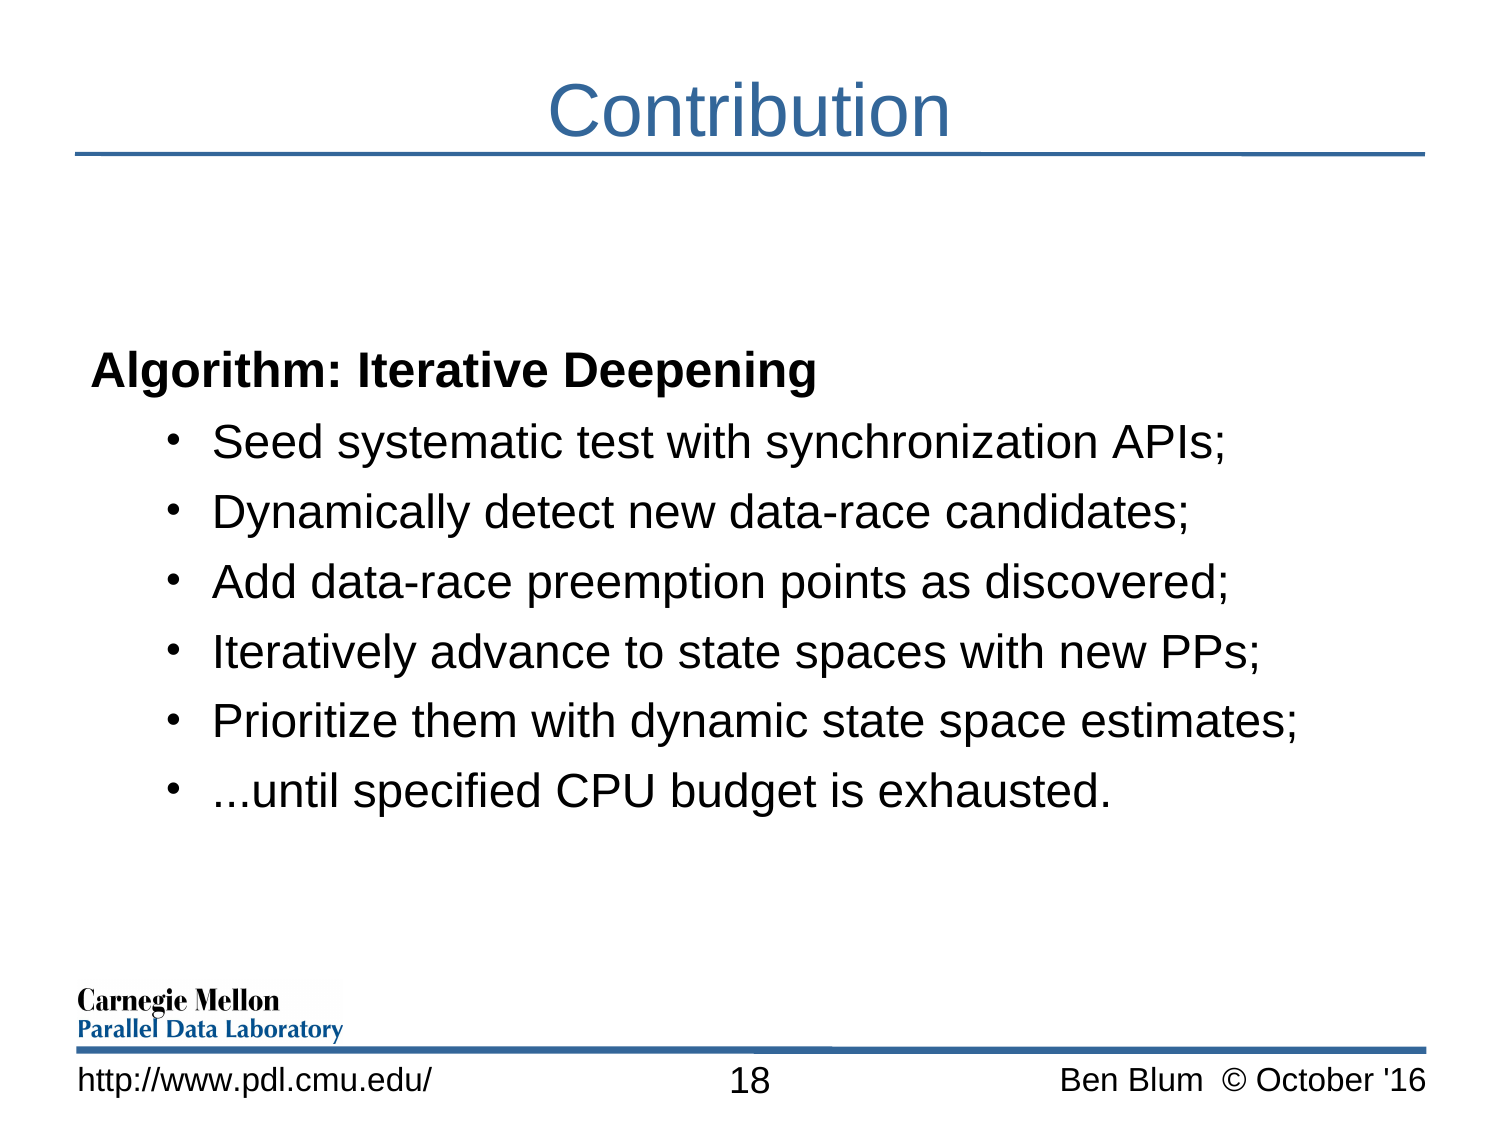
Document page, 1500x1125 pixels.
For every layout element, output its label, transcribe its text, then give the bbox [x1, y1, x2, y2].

title Contribution [112, 50, 1388, 163]
list Algorithm: Iterative Deepening Seed systematic test with synchronization APIs; Dynamically detect new data-race candidates; Add data-race preemption points as discovered; Iteratively advance to state spaces with new PPs; Prioritize them with dynamic state space estimates; ...until specified CPU budget is exhausted. [75, 187, 1426, 946]
picture [77, 979, 343, 1044]
